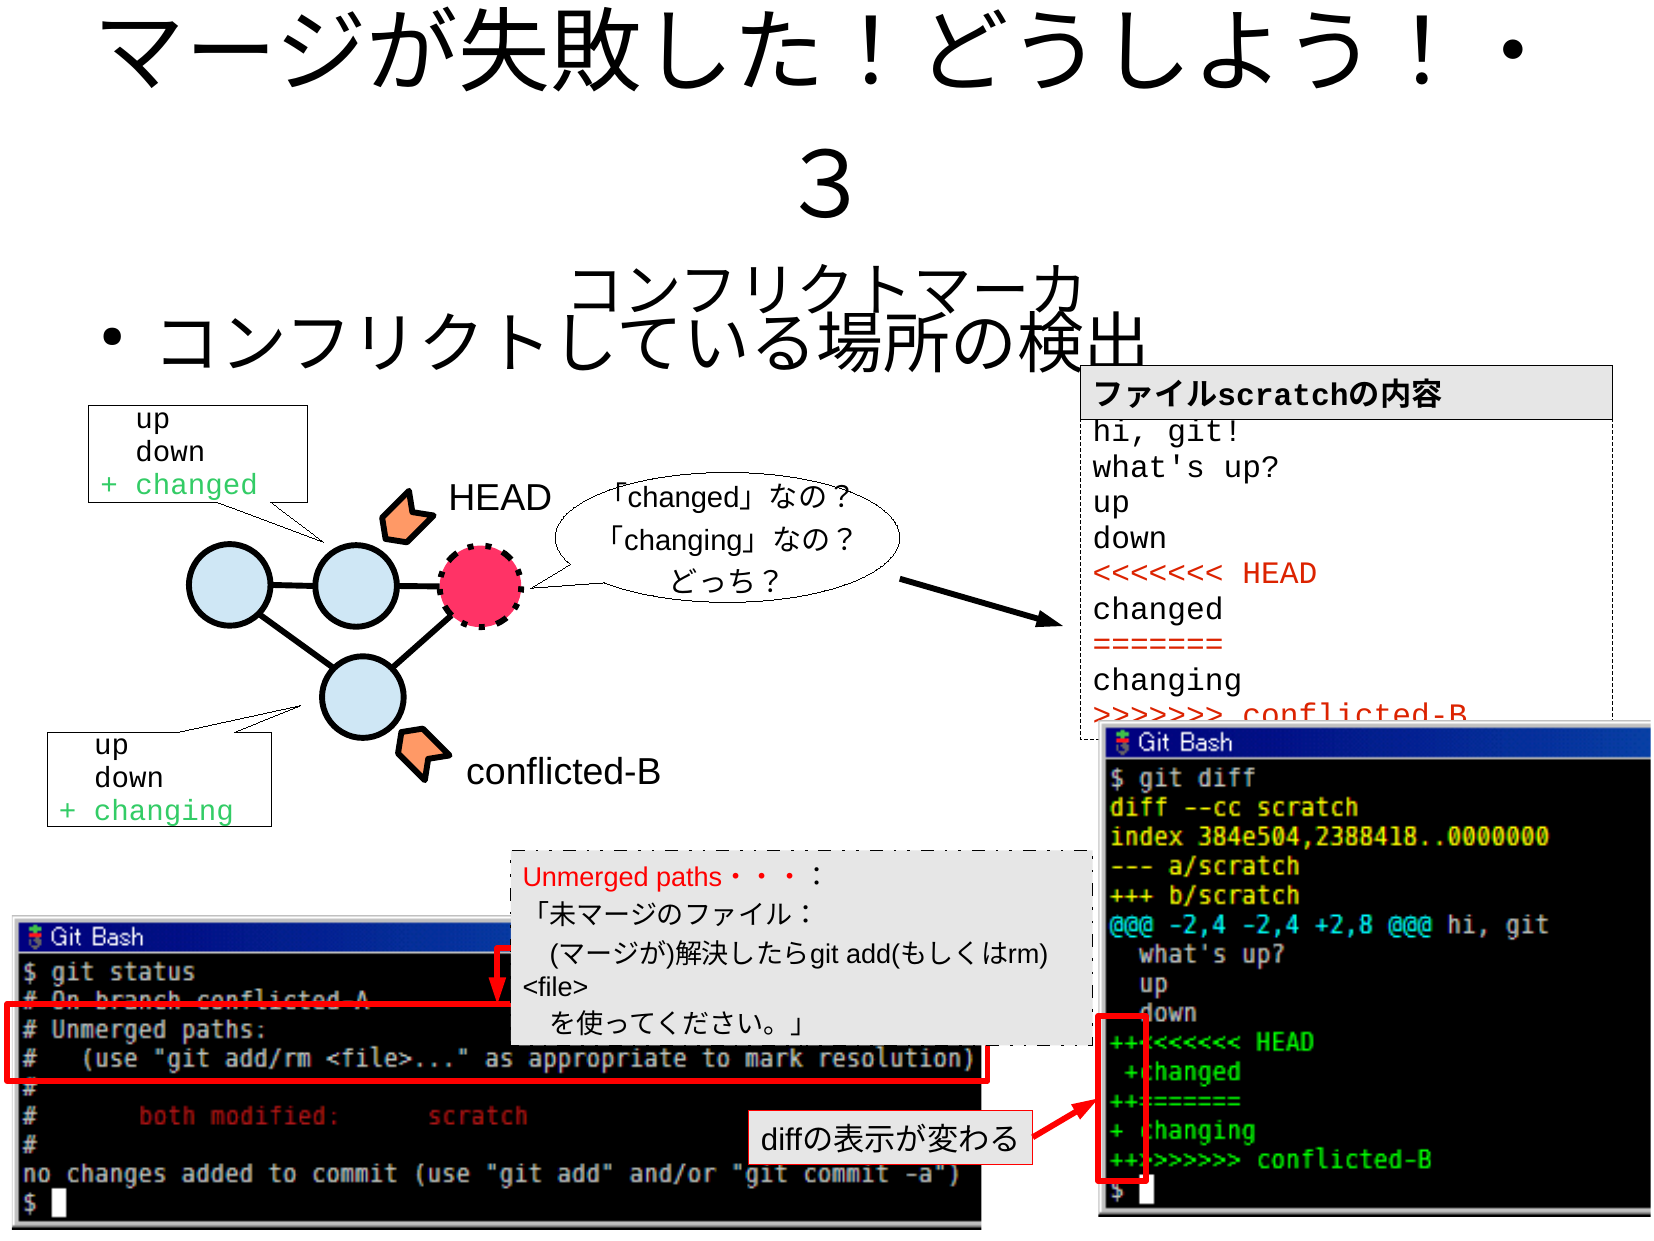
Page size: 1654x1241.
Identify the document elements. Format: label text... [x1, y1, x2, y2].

text_box hi, git! what's up? up down <<<<<<< HEAD changed ======= changing >>>>>>> conflicted-B [1080, 420, 1613, 725]
picture [1101, 1019, 1143, 1178]
picture [11, 915, 510, 1001]
text_box 「changed」なの？ 「changing」なの？ どっち？ [530, 472, 900, 603]
text_box ファイルscratchの内容 [1080, 365, 1613, 411]
text_box conflicted-B [451, 743, 686, 801]
picture [499, 951, 510, 1001]
picture [1098, 720, 1651, 1217]
text_box diffの表示が変わる [748, 1110, 1029, 1154]
text_box [439, 545, 522, 628]
text_box up down + changing [47, 705, 301, 827]
text_box [315, 545, 397, 627]
text_box up down + changed [88, 405, 324, 543]
text_box [398, 728, 450, 781]
text_box [188, 544, 271, 626]
picture [11, 1007, 982, 1078]
text_box HEAD [433, 468, 579, 526]
text_box Unmerged paths・・・： 「未マージのファイル： (マージが)解決したらgit add(もしくはrm) <file> を使ってください。」 [510, 850, 1093, 974]
text_box [382, 490, 433, 543]
title マージが失敗した！どうしよう！・３ コンフリクトマーカ [82, 49, 1571, 257]
text_box [322, 656, 404, 738]
list コンフリクトしている場所の検出 [82, 290, 1538, 497]
picture [11, 1084, 982, 1230]
